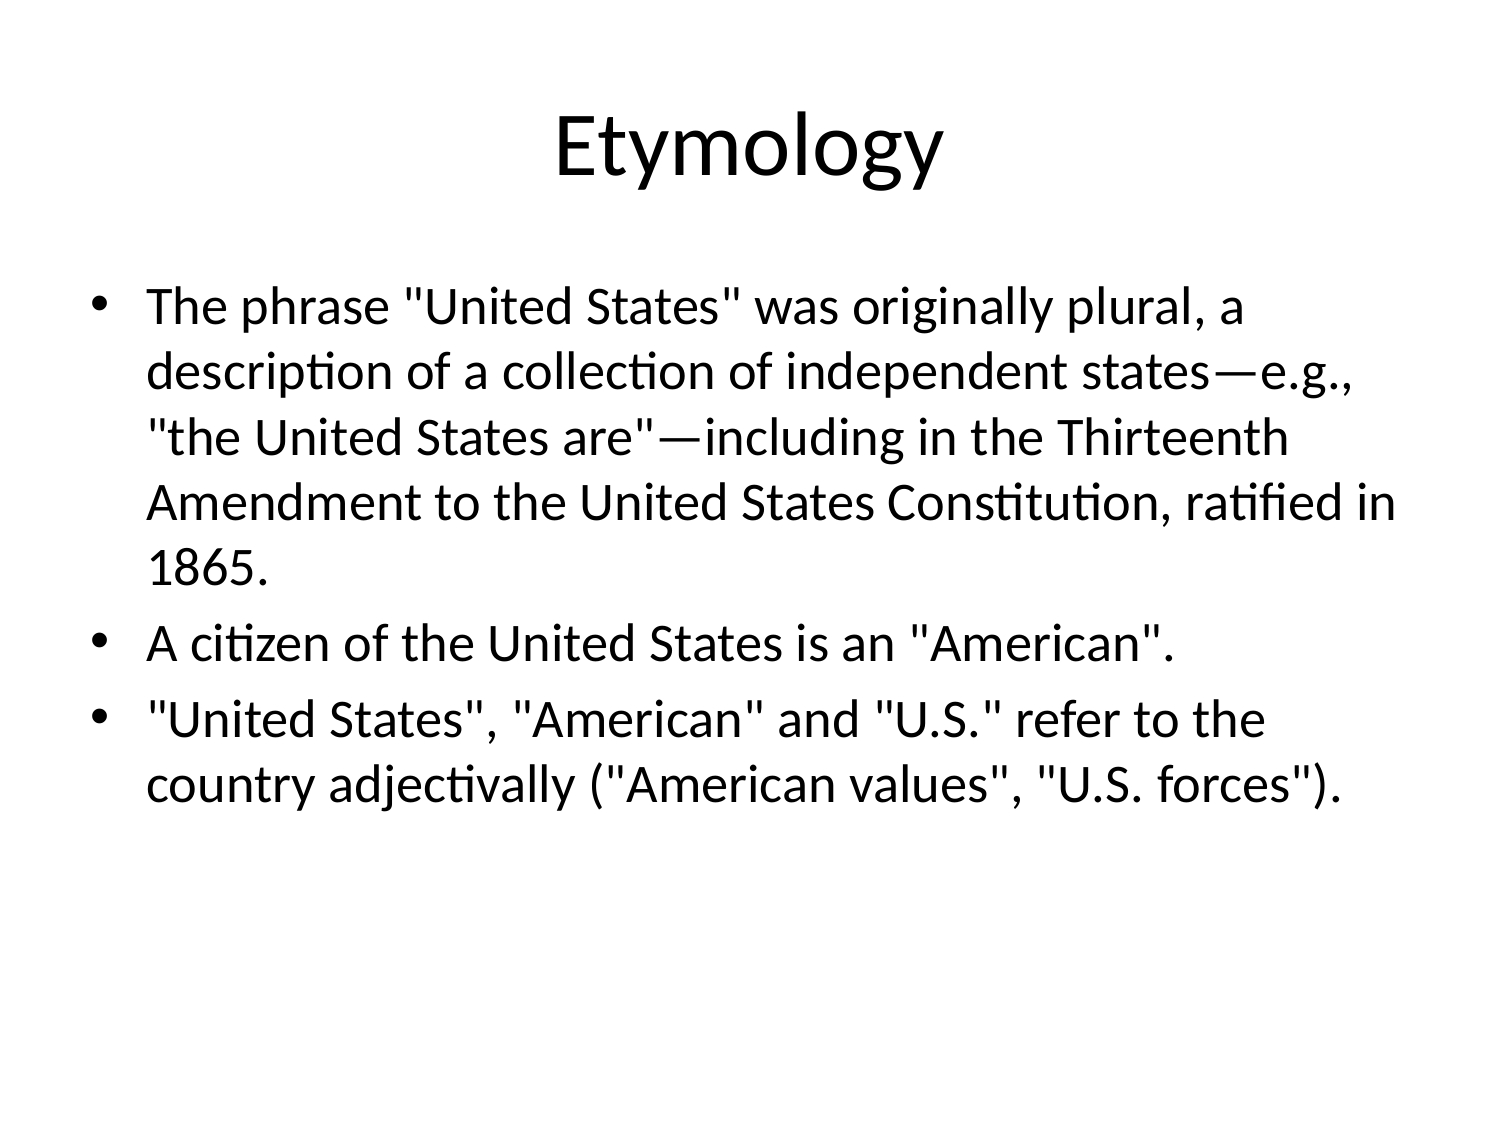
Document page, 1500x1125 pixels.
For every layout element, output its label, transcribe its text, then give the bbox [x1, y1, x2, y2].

title Etymology [75, 45, 1425, 233]
list The phrase "United States" was originally plural, a description of a collection of independent states—e.g., "the United States are"—including in the Thirteenth Amendment to the United States Constitution, ratified in 1865. A citizen of the United States is an "American". "United States", "American" and "U.S." refer to the country adjectivally ("American values", "U.S. forces"). [75, 262, 1425, 1005]
